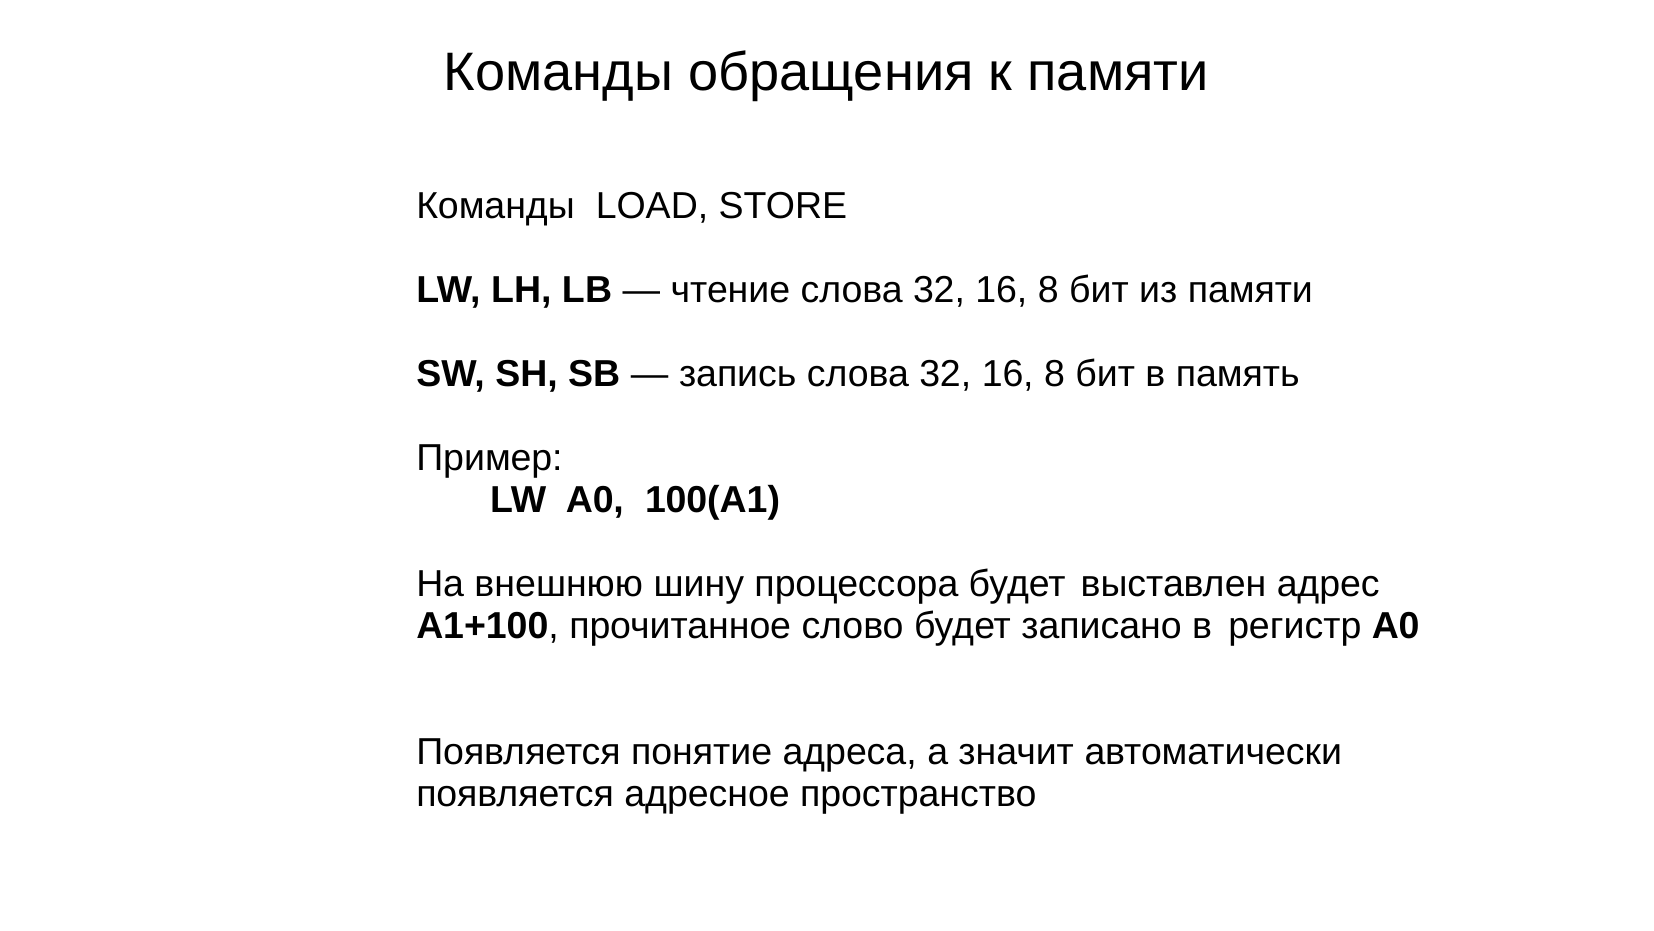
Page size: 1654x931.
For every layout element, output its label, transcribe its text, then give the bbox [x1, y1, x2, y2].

text_box Команды LOAD, STORE LW, LH, LB — чтение слова 32, 16, 8 бит из памяти SW, SH, SB — запись слова 32, 16, 8 бит в память Пример: LW A0, 100(A1) На внешнюю шину процессора будет выставлен адрес A1+100, прочитанное слово будет записано в регистр A0 Появляется понятие адреса, а значит автоматически появляется адресное пространство [401, 177, 1441, 857]
title Команды обращения к памяти [82, 37, 1571, 107]
